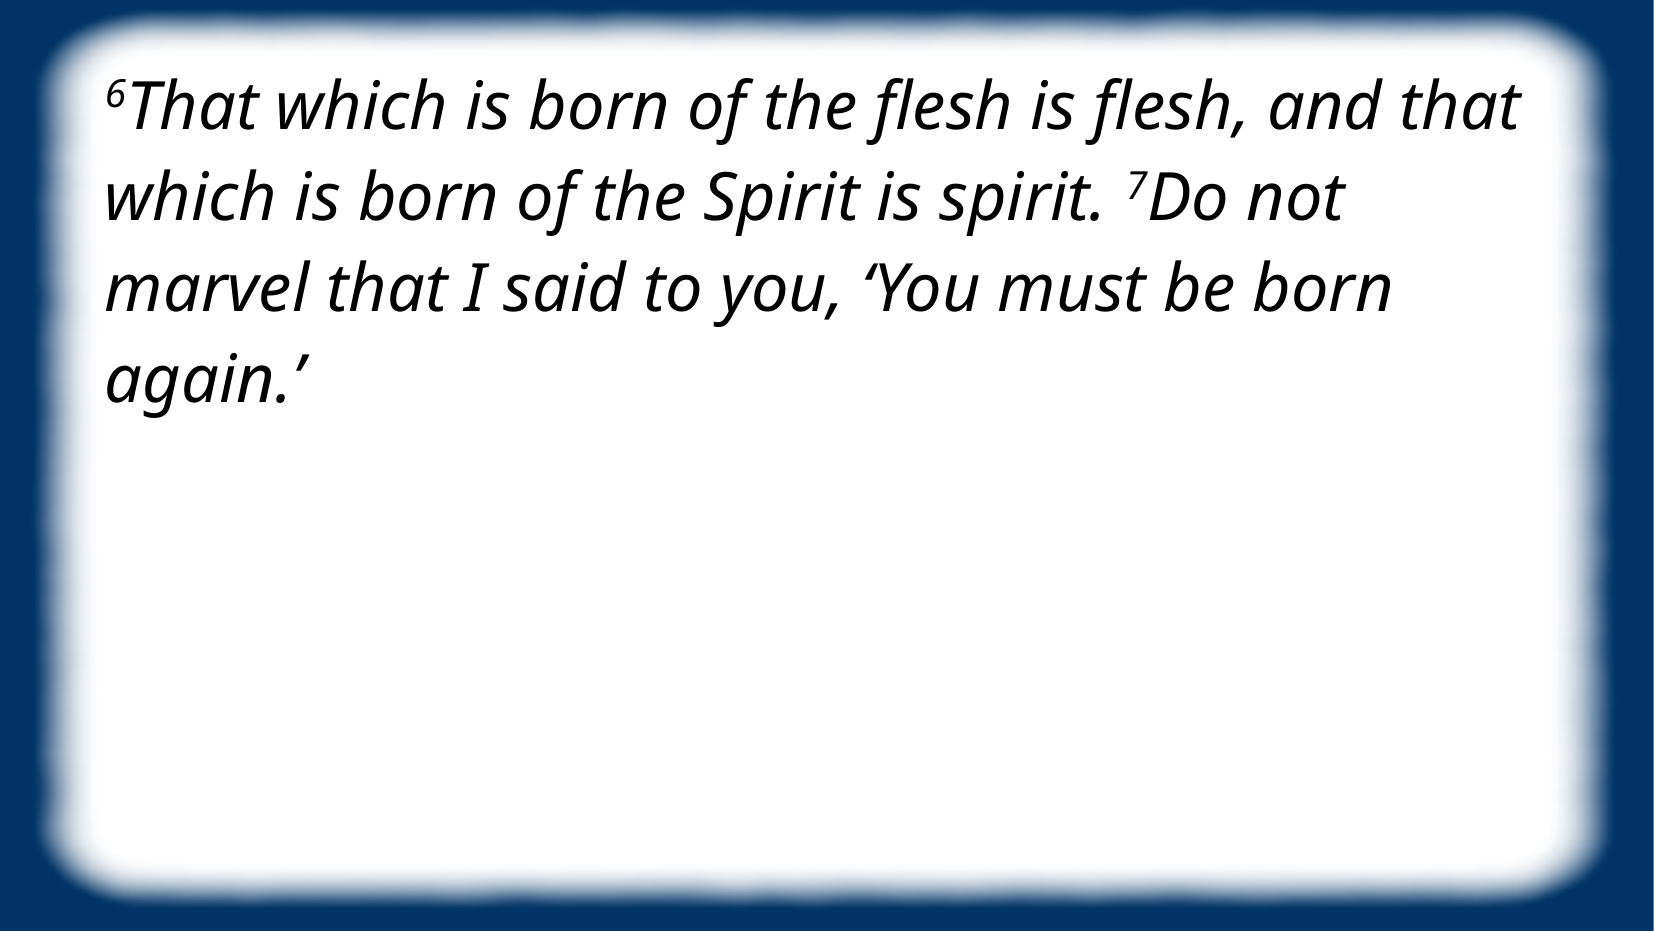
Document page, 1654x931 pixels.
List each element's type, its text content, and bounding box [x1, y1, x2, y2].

text_box 6That which is born of the flesh is flesh, and that which is born of the Spirit is spirit. 7Do not marvel that I said to you, ‘You must be born again.’ [90, 51, 1561, 422]
picture [0, 0, 1654, 931]
